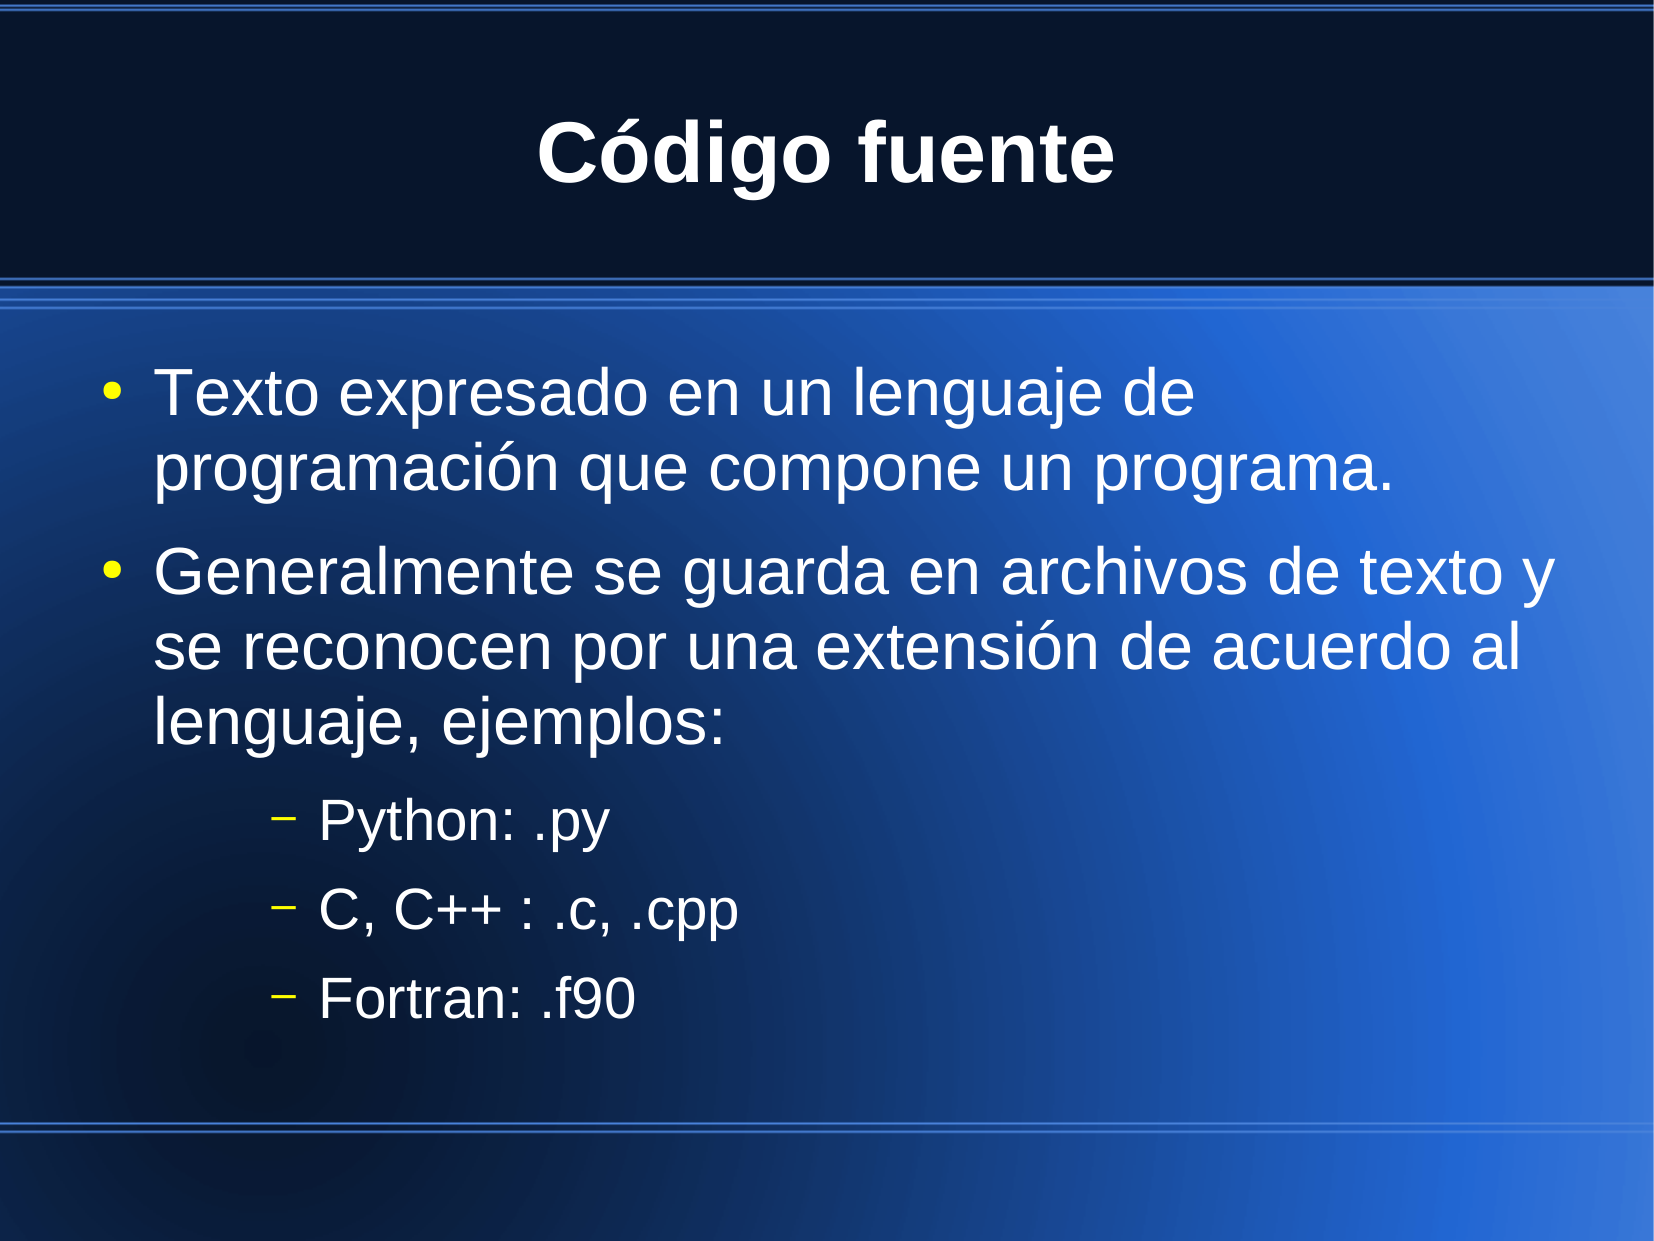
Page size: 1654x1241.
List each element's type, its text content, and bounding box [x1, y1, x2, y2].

list Texto expresado en un lenguaje de programación que compone un programa. Generalmente se guarda en archivos de texto y se reconocen por una extensión de acuerdo al lenguaje, ejemplos: Python: .py C, C++ : .c, .cpp Fortran: .f90 [82, 355, 1571, 1075]
title Código fuente [82, 49, 1571, 257]
picture [0, 0, 1654, 1241]
